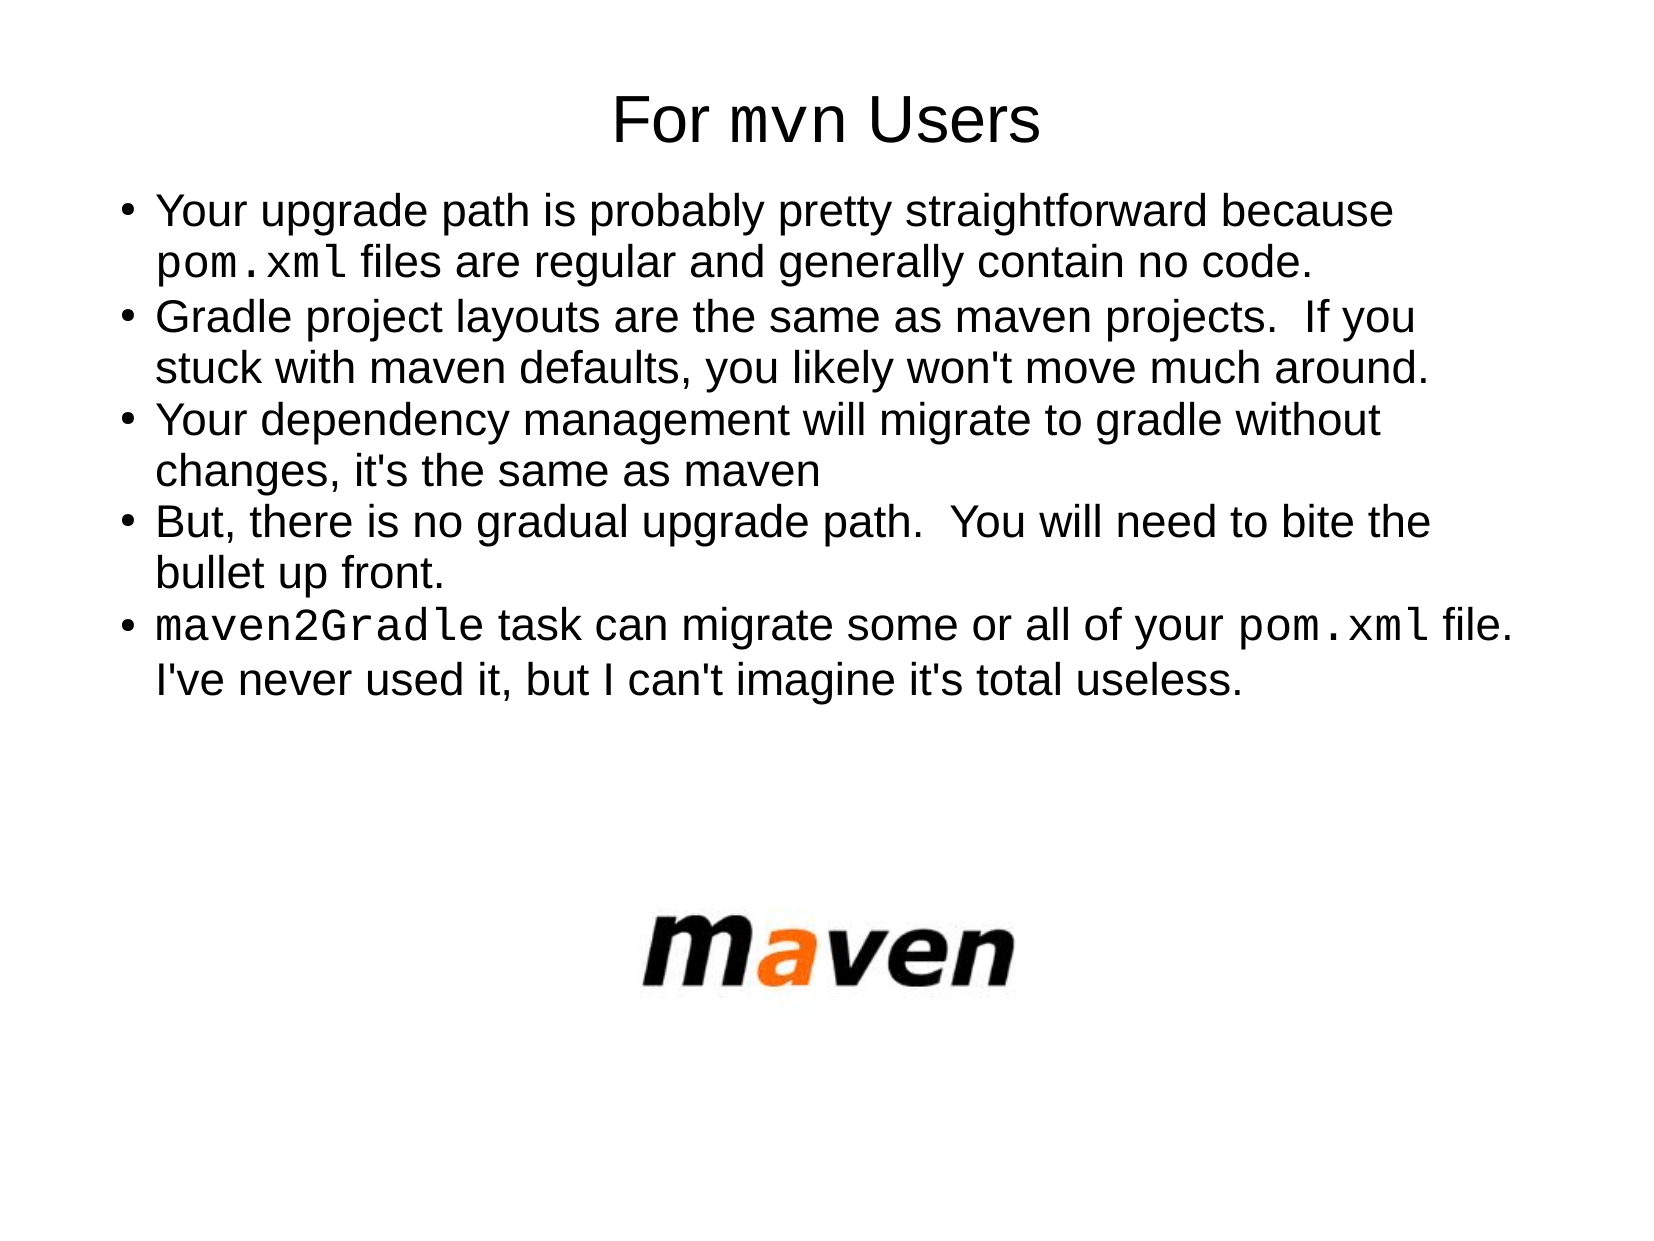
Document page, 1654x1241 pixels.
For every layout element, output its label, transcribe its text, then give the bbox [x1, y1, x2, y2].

picture [540, 884, 1117, 1017]
text_box For mvn Users [91, 75, 1562, 171]
text_box Your upgrade path is probably pretty straightforward because pom.xml files are regular and generally contain no code. Gradle project layouts are the same as maven projects. If you stuck with maven defaults, you likely won't move much around. Your dependency management will migrate to gradle without changes, it's the same as maven But, there is no gradual upgrade path. You will need to bite the bullet up front. maven2Gradle task can migrate some or all of your pom.xml file. I've never used it, but I can't imagine it's total useless. [105, 177, 1546, 713]
